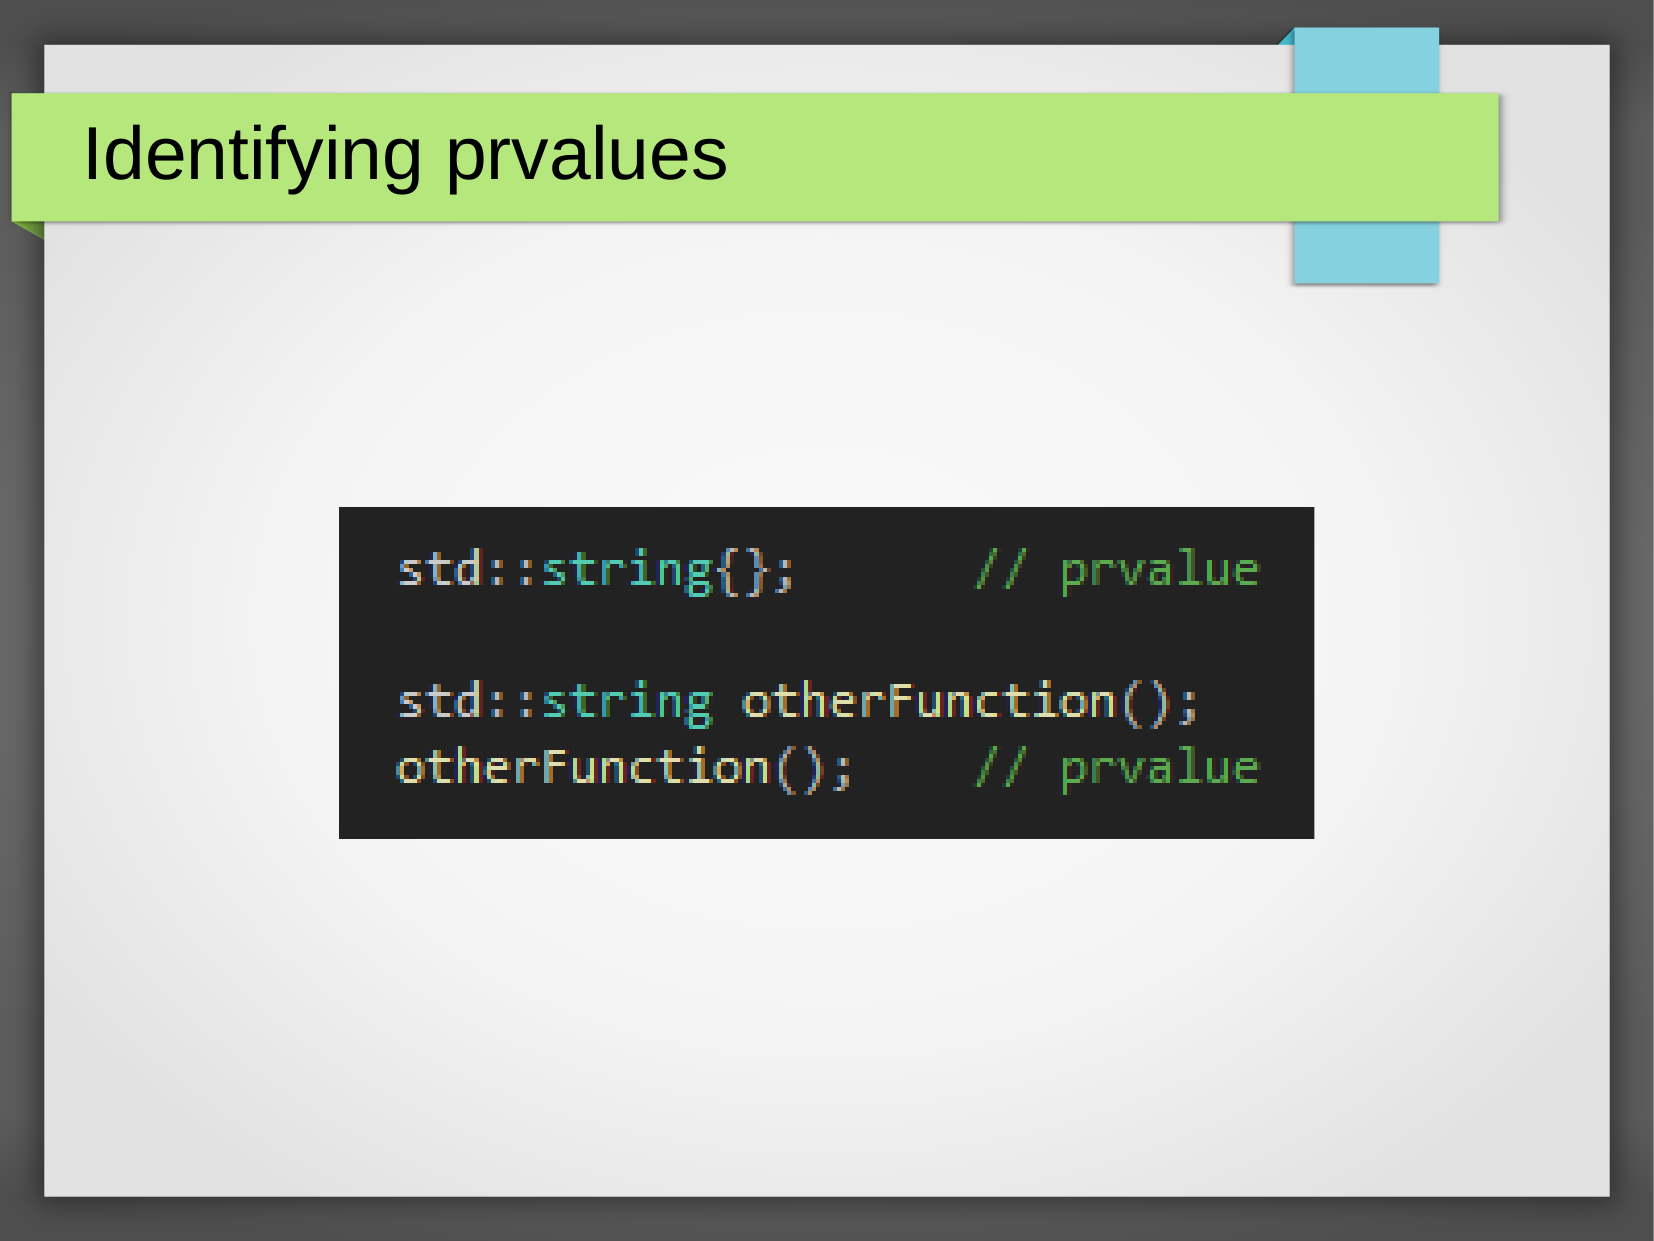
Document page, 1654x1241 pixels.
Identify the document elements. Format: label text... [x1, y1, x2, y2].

title Identifying prvalues [82, 94, 1264, 213]
picture [0, 0, 1654, 1241]
